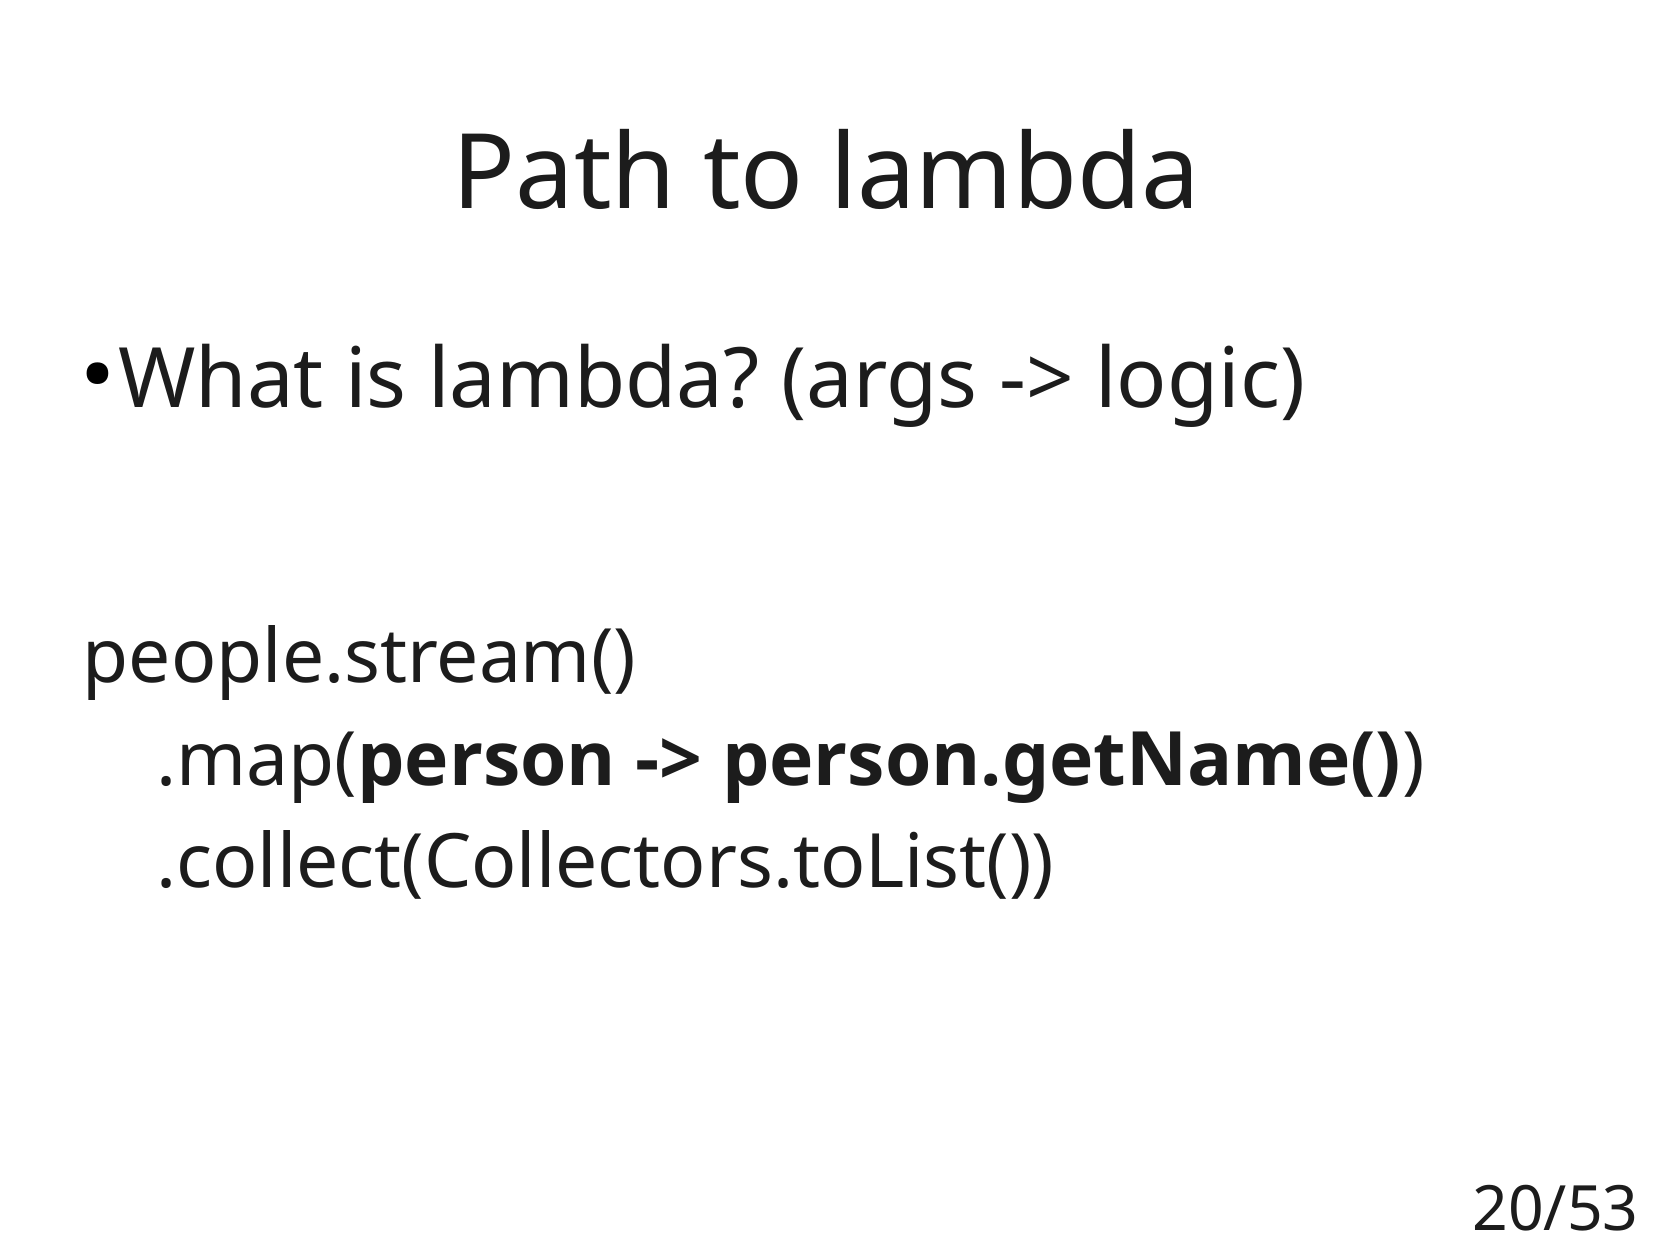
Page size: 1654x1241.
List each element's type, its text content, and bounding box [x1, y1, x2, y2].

subtitle What is lambda? (args -> logic) people.stream() .map(person -> person.getName()) .collect(Collectors.toList()) [82, 290, 1571, 1109]
title Path to lambda [82, 64, 1571, 272]
text_box <numer>/53 [1071, 1155, 1654, 1241]
